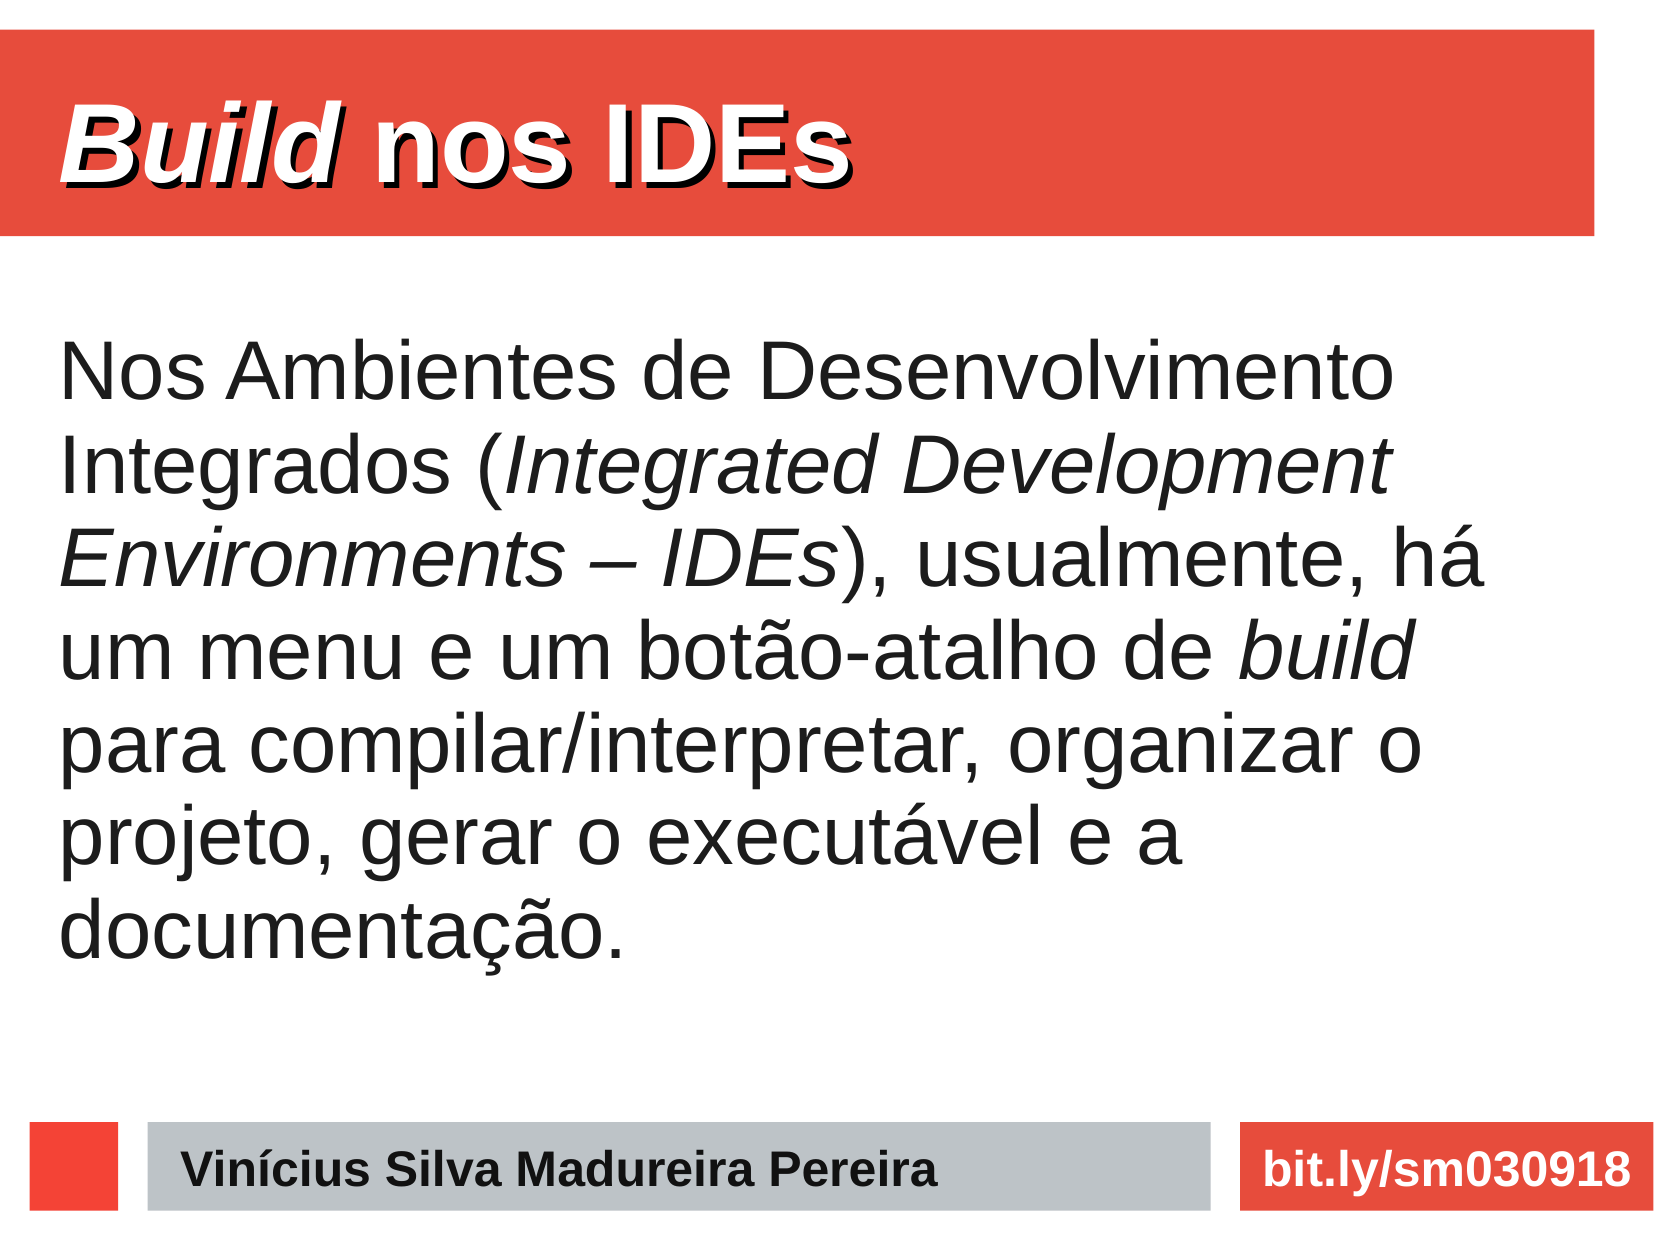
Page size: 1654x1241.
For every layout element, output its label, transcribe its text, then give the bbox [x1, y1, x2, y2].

text_box Vinícius Silva Madureira Pereira [165, 1133, 1170, 1205]
title Build nos IDEs [59, 59, 1595, 207]
text_box bit.ly/sm030918 [1228, 1133, 1654, 1205]
list Nos Ambientes de Desenvolvimento Integrados (Integrated Development Environments – IDEs), usualmente, há um menu e um botão-atalho de build para compilar/interpretar, organizar o projeto, gerar o executável e a documentação. [59, 324, 1565, 1093]
